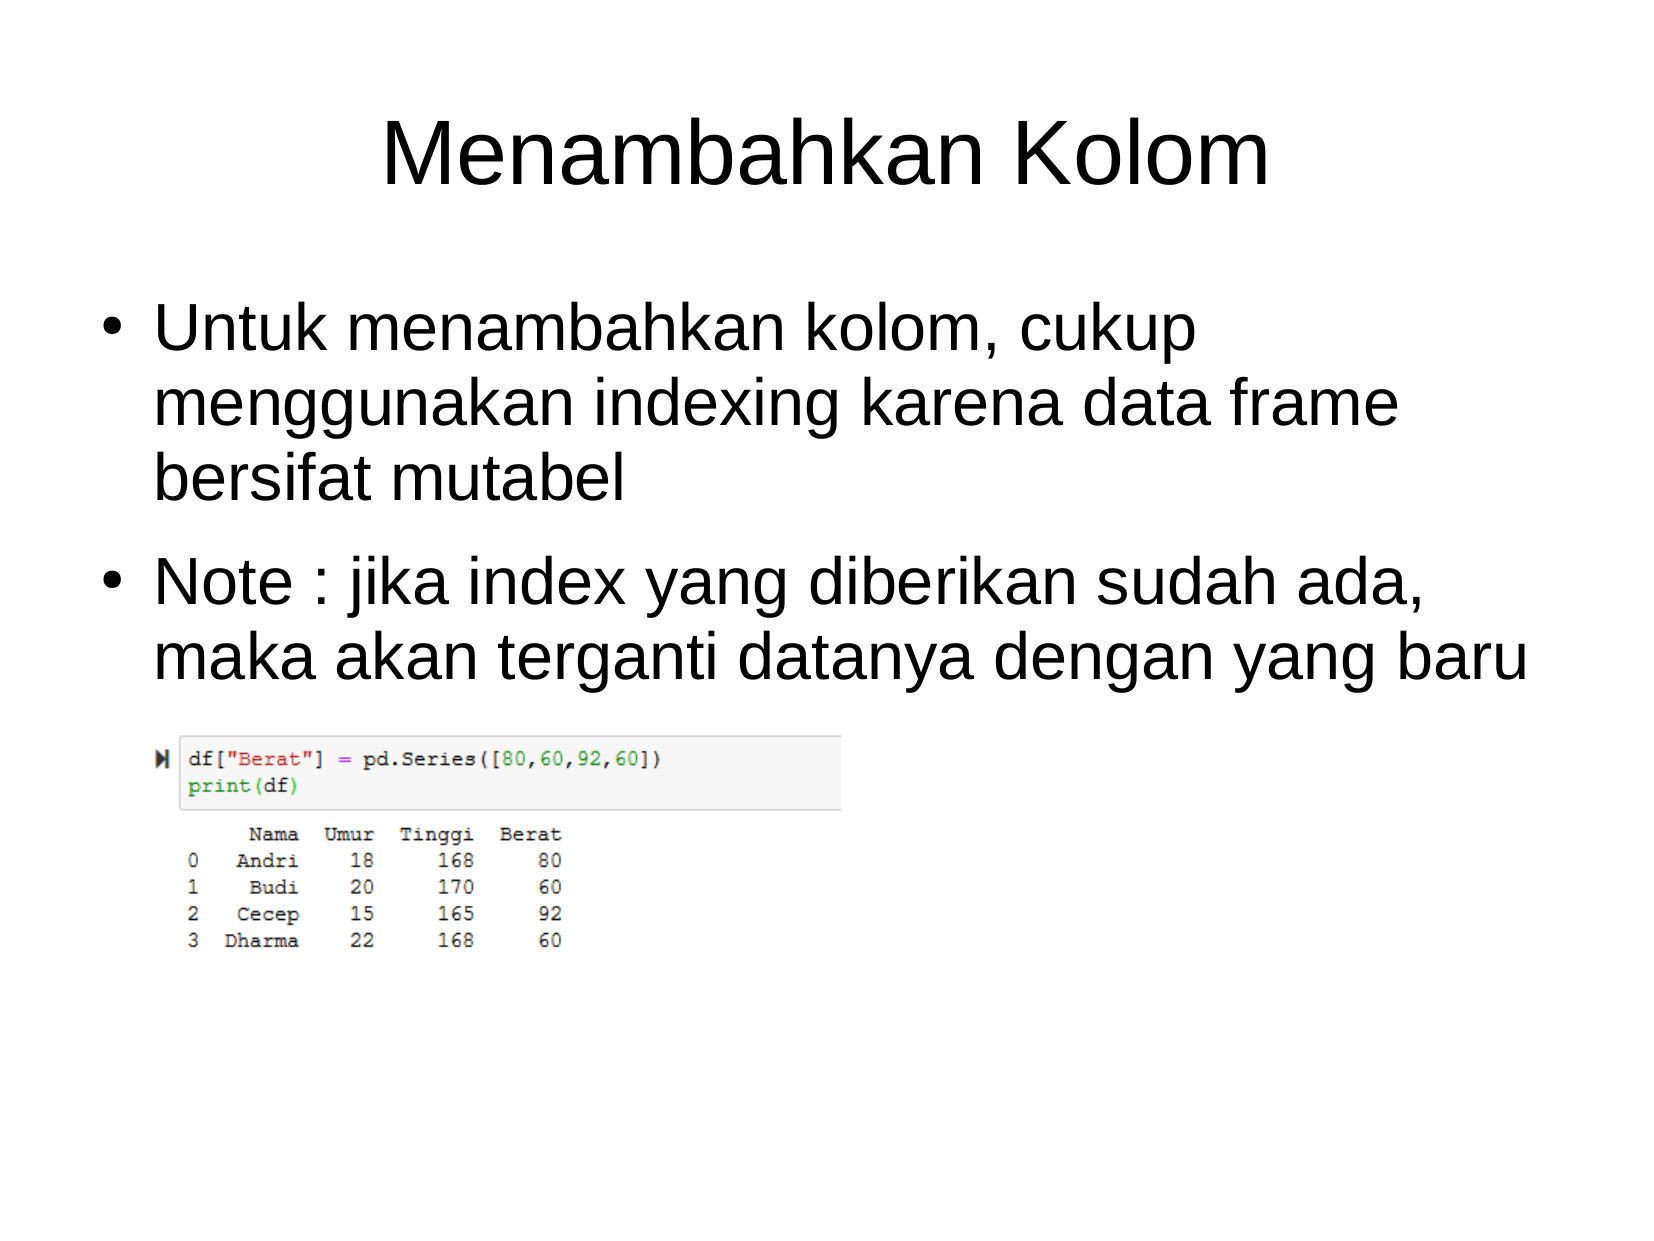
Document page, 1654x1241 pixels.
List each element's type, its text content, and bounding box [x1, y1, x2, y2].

picture [137, 720, 841, 966]
title Menambahkan Kolom [82, 49, 1571, 257]
list Untuk menambahkan kolom, cukup menggunakan indexing karena data frame bersifat mutabel Note : jika index yang diberikan sudah ada, maka akan terganti datanya dengan yang baru [82, 290, 1571, 1010]
